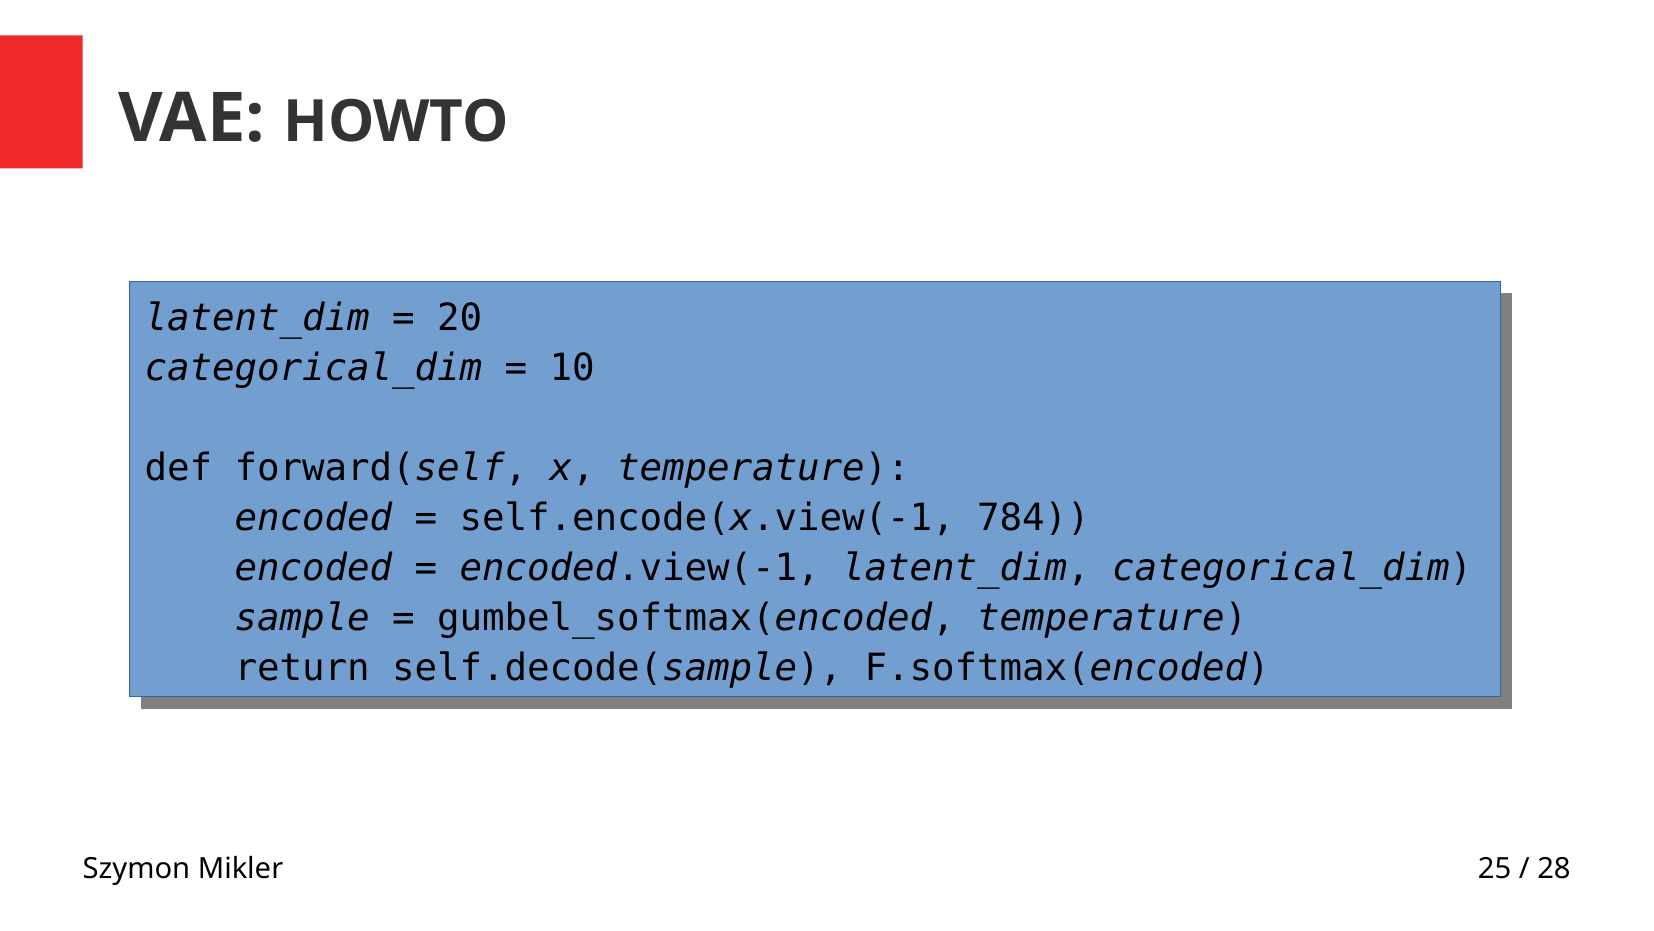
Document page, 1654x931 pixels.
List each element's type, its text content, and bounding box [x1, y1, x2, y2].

text_box latent_dim = 20 categorical_dim = 10 def forward(self, x, temperature): encoded = self.encode(x.view(-1, 784)) encoded = encoded.view(-1, latent_dim, categorical_dim) sample = gumbel_softmax(encoded, temperature) return self.decode(sample), F.softmax(encoded) [129, 281, 1501, 697]
title VAE: HOWTO [118, 37, 1571, 193]
